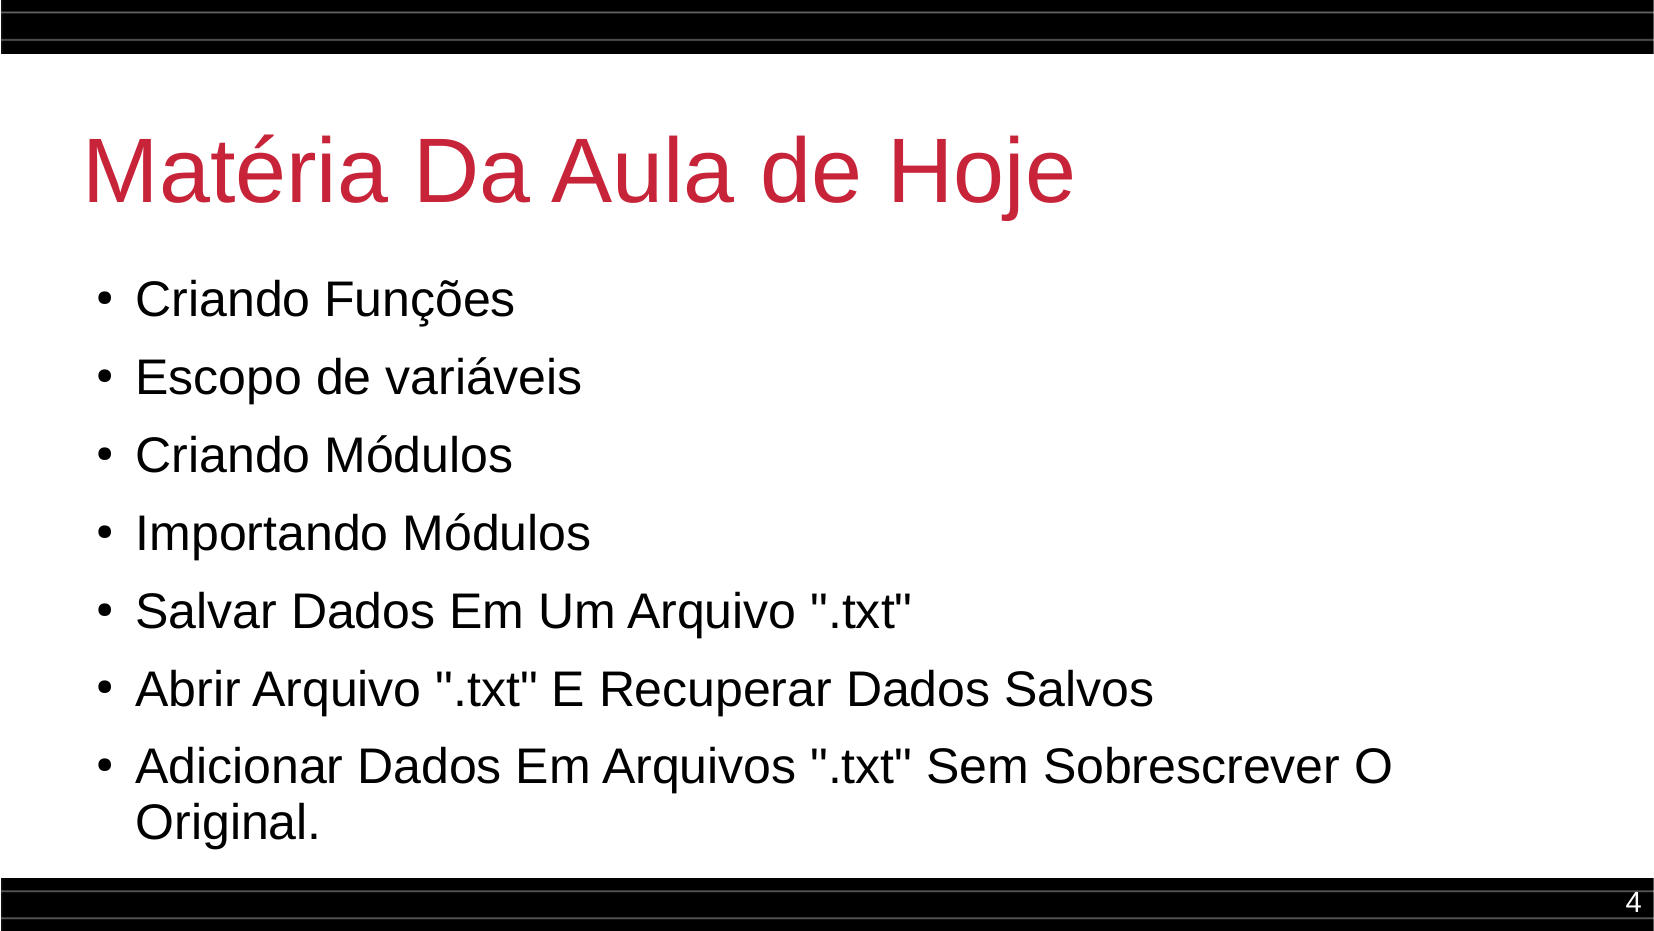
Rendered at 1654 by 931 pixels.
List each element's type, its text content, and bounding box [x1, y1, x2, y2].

list Criando Funções Escopo de variáveis Criando Módulos Importando Módulos Salvar Dados Em Um Arquivo ".txt" Abrir Arquivo ".txt" E Recuperar Dados Salvos Adicionar Dados Em Arquivos ".txt" Sem Sobrescrever O Original. [82, 271, 1571, 851]
picture [1, 0, 1654, 54]
title Matéria Da Aula de Hoje [82, 92, 1571, 249]
picture [1, 878, 1654, 931]
